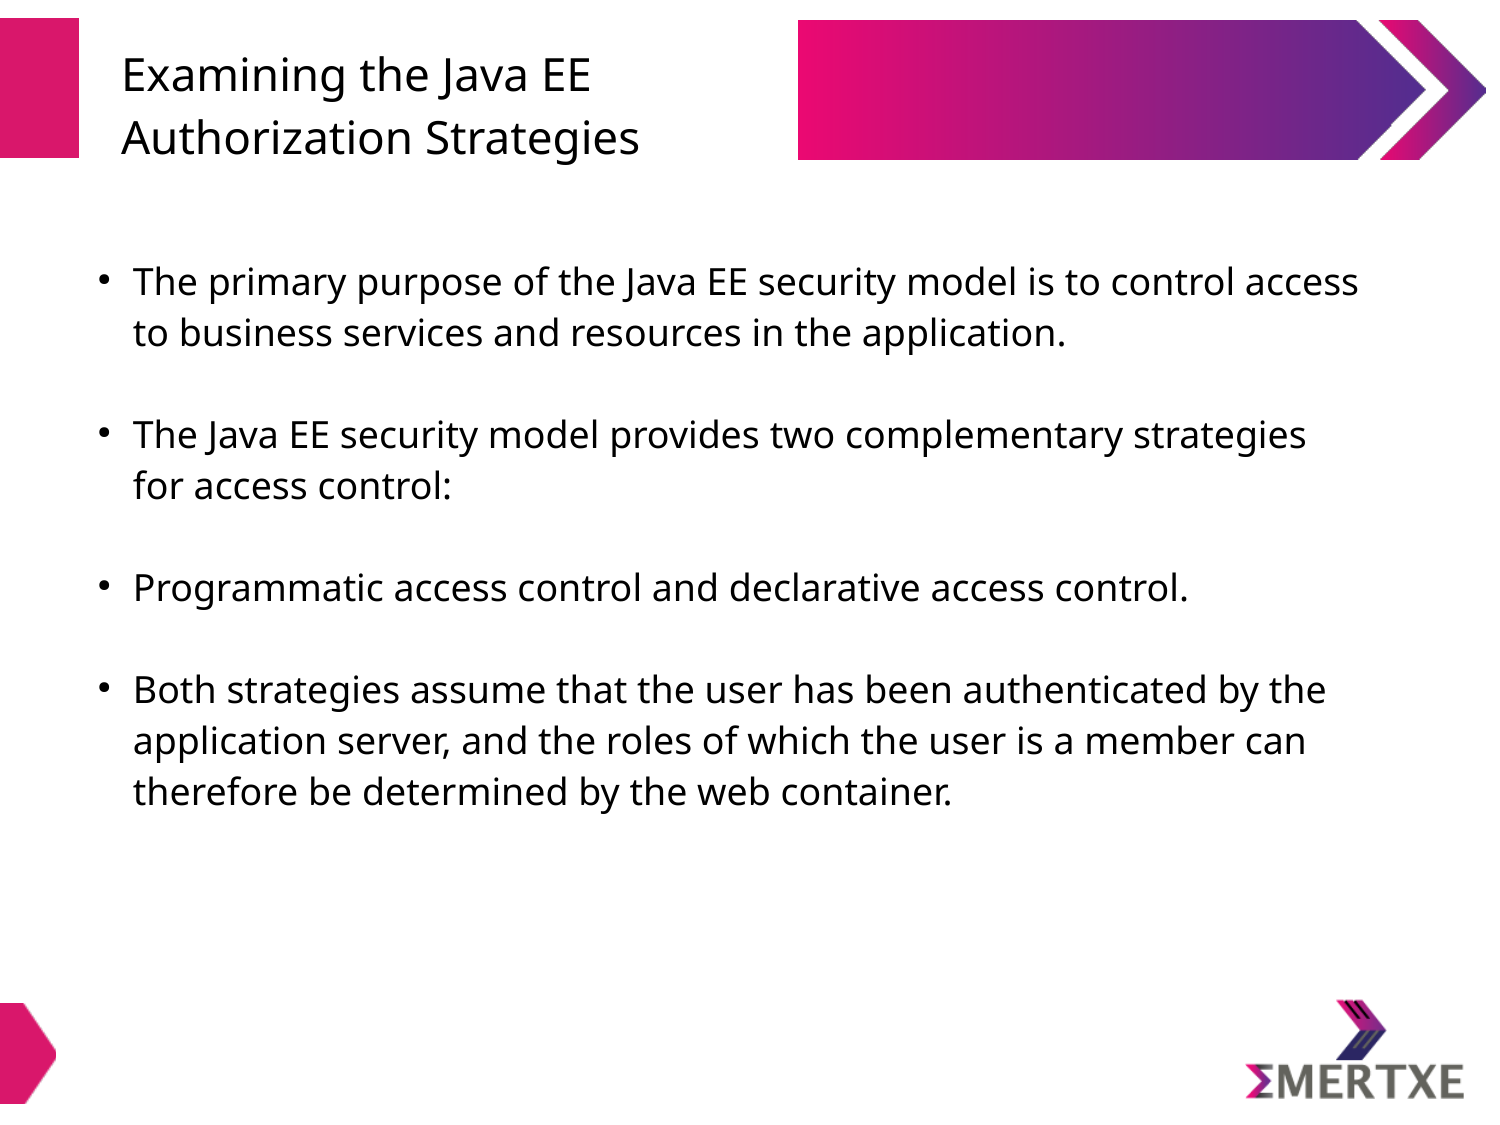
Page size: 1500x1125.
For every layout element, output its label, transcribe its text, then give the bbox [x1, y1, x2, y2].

text_box The primary purpose of the Java EE security model is to control access to business services and resources in the application. The Java EE security model provides two complementary strategies for access control: Programmatic access control and declarative access control. Both strategies assume that the user has been authenticated by the application server, and the roles of which the user is a member can therefore be determined by the web container. [82, 248, 1382, 747]
picture [1245, 996, 1465, 1099]
picture [798, 20, 1486, 160]
text_box Examining the Java EE Authorization Strategies [106, 35, 756, 158]
